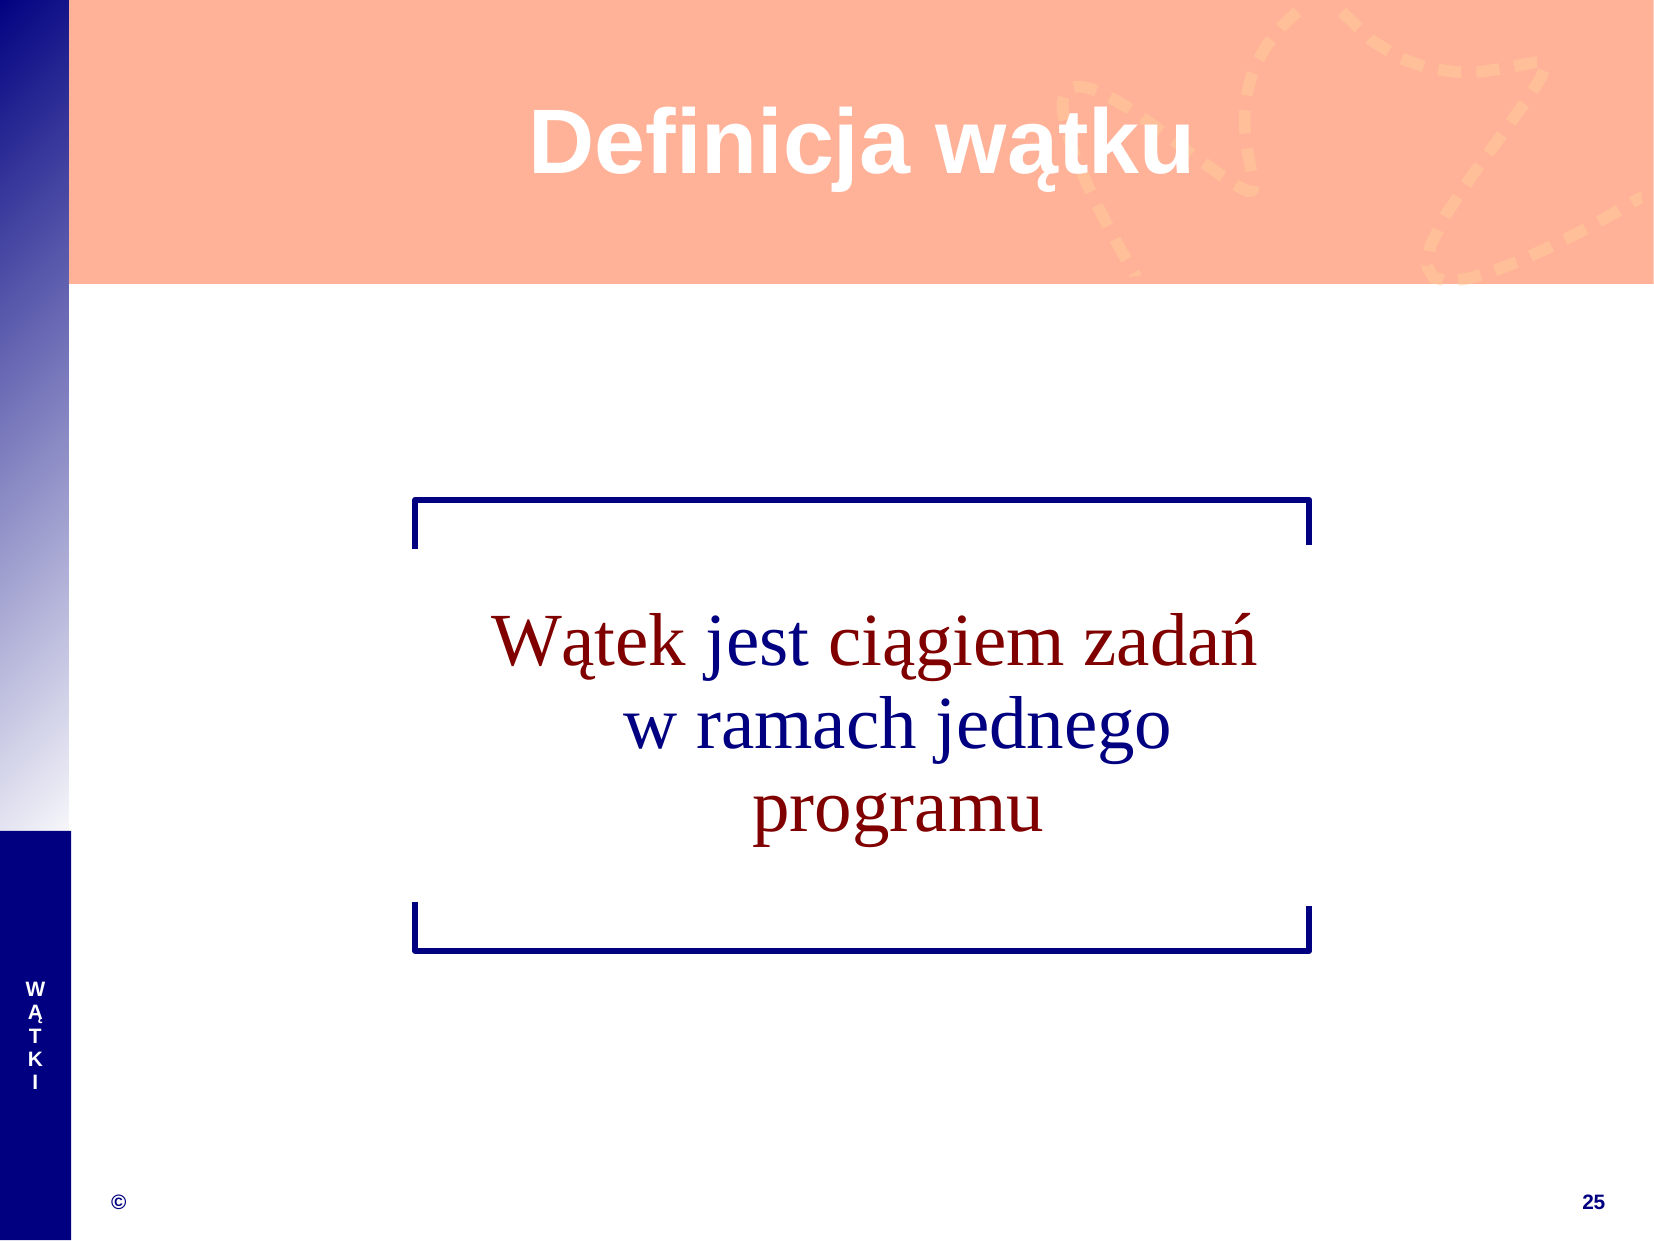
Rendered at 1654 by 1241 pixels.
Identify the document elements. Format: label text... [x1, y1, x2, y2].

title Definicja wątku [71, 37, 1653, 246]
text_box Wątek jest ciągiem zadań w ramach jednego programu [431, 466, 1293, 980]
text_box W Ą T K I [0, 830, 71, 1241]
